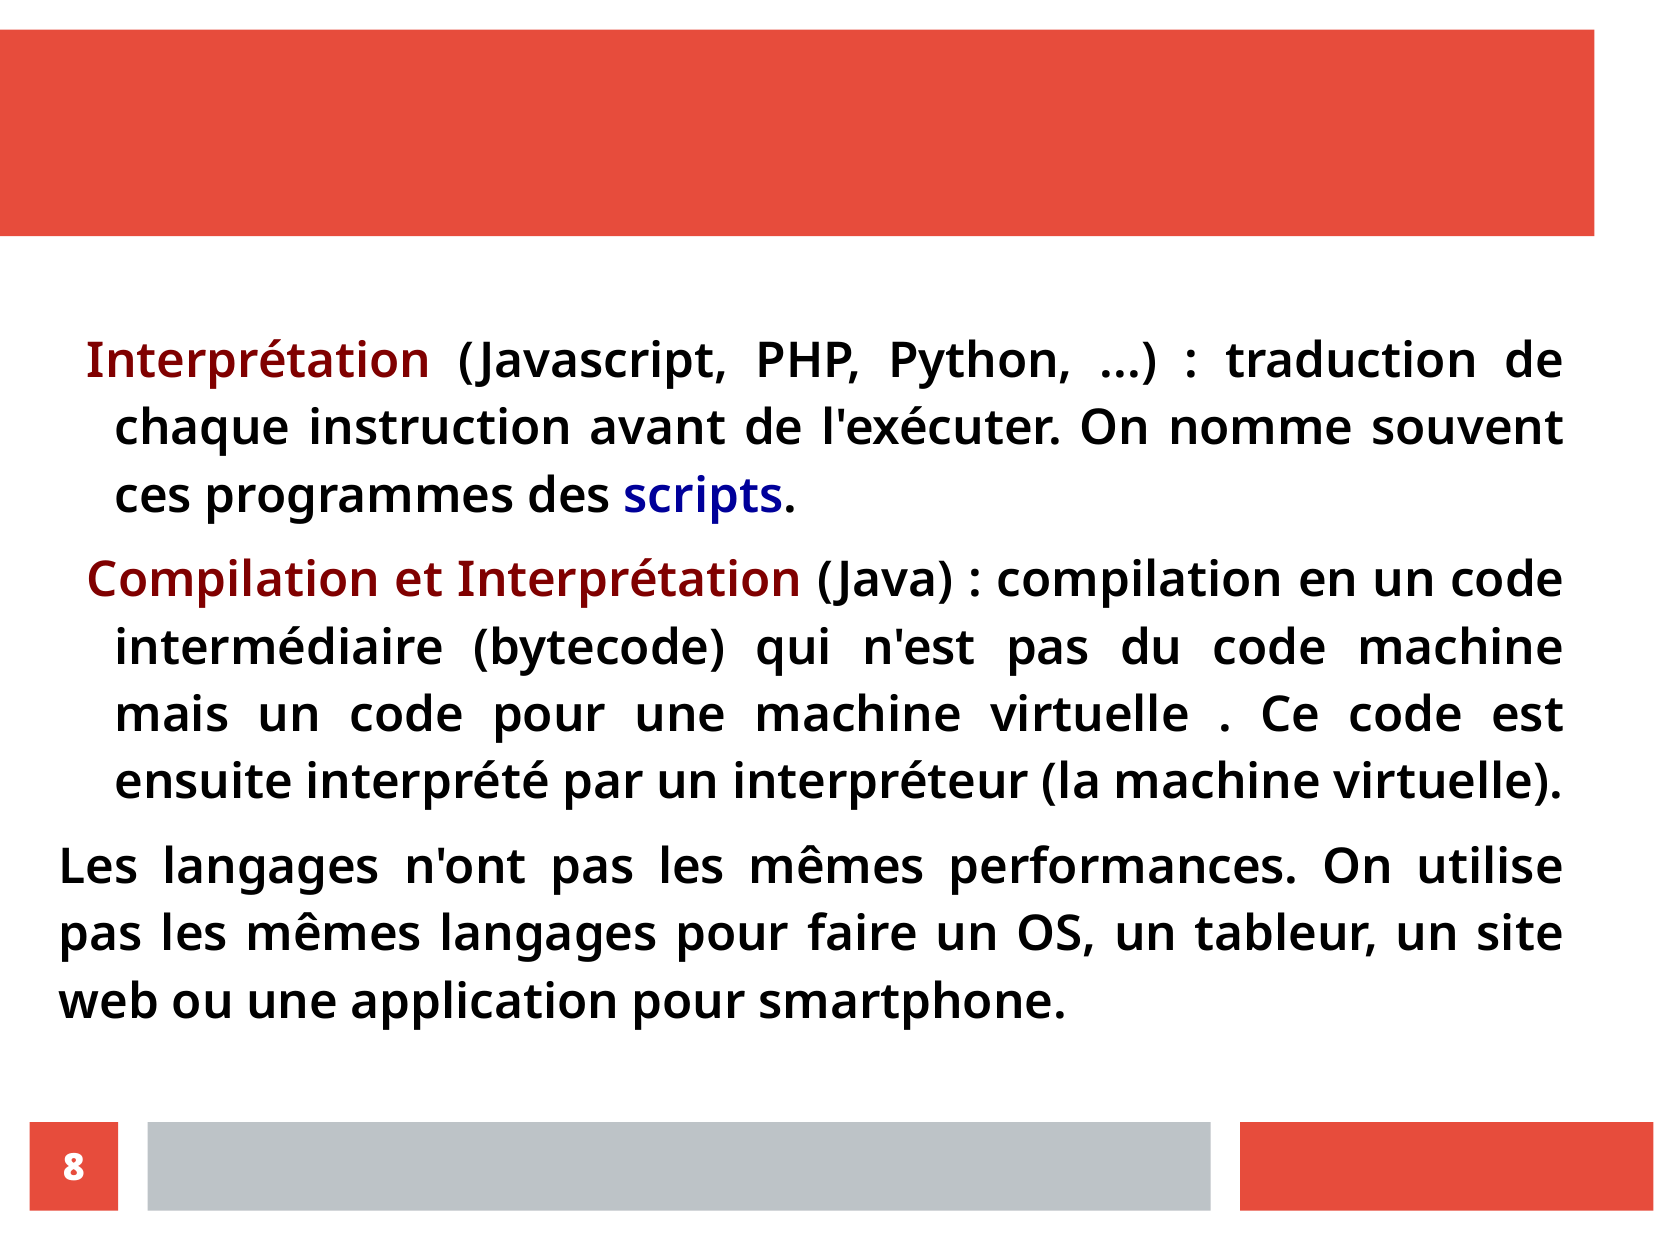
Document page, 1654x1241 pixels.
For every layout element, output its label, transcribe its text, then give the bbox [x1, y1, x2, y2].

list Interprétation (Javascript, PHP, Python, ...) : traduction de chaque instruction avant de l'exécuter. On nomme souvent ces programmes des scripts. Compilation et Interprétation (Java) : compilation en un code intermédiaire (bytecode) qui n'est pas du code machine mais un code pour une machine virtuelle . Ce code est ensuite interprété par un interpréteur (la machine virtuelle). Les langages n'ont pas les mêmes performances. On utilise pas les mêmes langages pour faire un OS, un tableur, un site web ou une application pour smartphone. [59, 324, 1565, 1093]
